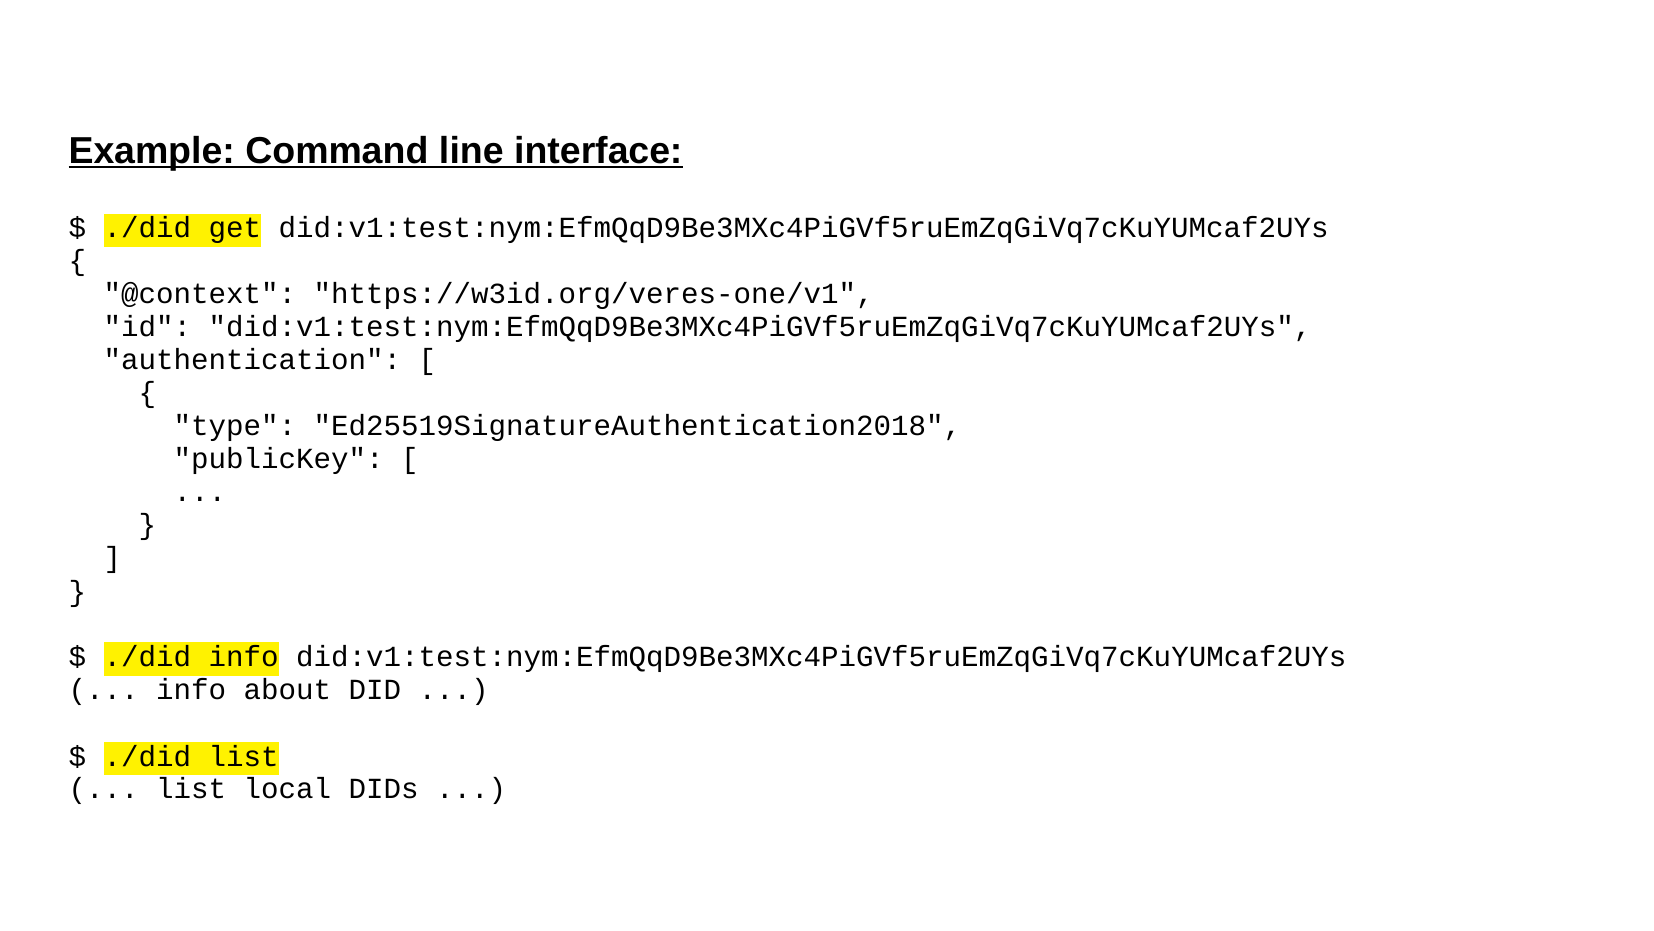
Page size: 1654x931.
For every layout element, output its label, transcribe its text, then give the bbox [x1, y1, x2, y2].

text_box Example: Command line interface: $ ./did get did:v1:test:nym:EfmQqD9Be3MXc4PiGVf5ruEmZqGiVq7cKuYUMcaf2UYs { "@context": "https://w3id.org/veres-one/v1", "id": "did:v1:test:nym:EfmQqD9Be3MXc4PiGVf5ruEmZqGiVq7cKuYUMcaf2UYs", "authentication": [ { "type": "Ed25519SignatureAuthentication2018", "publicKey": [ ... } ] } $ ./did info did:v1:test:nym:EfmQqD9Be3MXc4PiGVf5ruEmZqGiVq7cKuYUMcaf2UYs (... info about DID ...) $ ./did list (... list local DIDs ...) [68, 129, 1654, 808]
